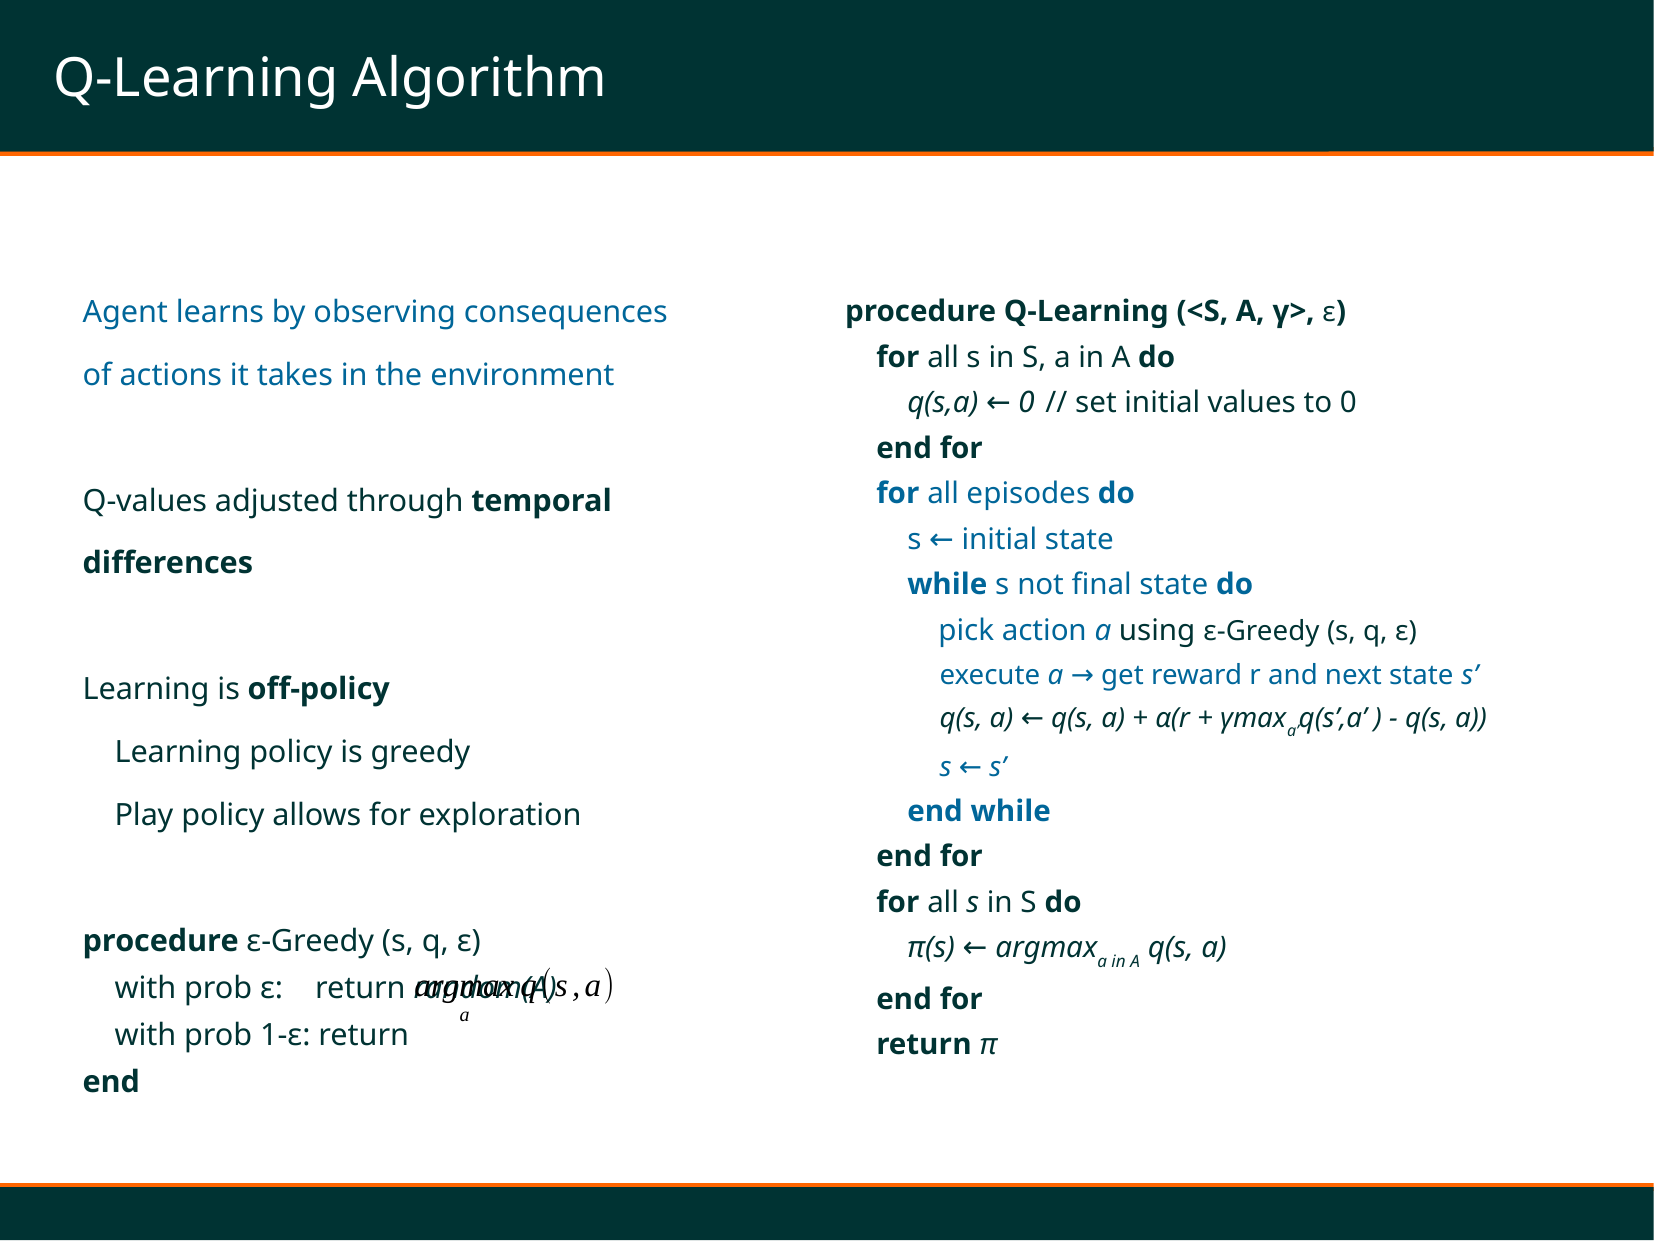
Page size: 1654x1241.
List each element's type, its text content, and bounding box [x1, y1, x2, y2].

chart [408, 967, 620, 1027]
list procedure Q-Learning (<S, A, γ>, ε) for all s in S, a in A do q(s,a) ← 0 // set initial values to 0 end for for all episodes do s ← initial state while s not final state do pick action a using ε-Greedy (s, q, ε) execute a → get reward r and next state s’ q(s, a) ← q(s, a) + α(r + γmaxa’q(s’,a’ ) - q(s, a)) s ← s’ end while end for for all s in S do π(s) ← argmaxa in A q(s, a) end for return π [845, 290, 1606, 1111]
title Q-Learning Algorithm [0, 0, 1329, 152]
list Agent learns by observing consequences of actions it takes in the environment Q-values adjusted through temporal differences Learning is off-policy Learning policy is greedy Play policy allows for exploration procedure ε-Greedy (s, q, ε) with prob ε: return random(A) with prob 1-ε: return end [82, 290, 809, 1111]
